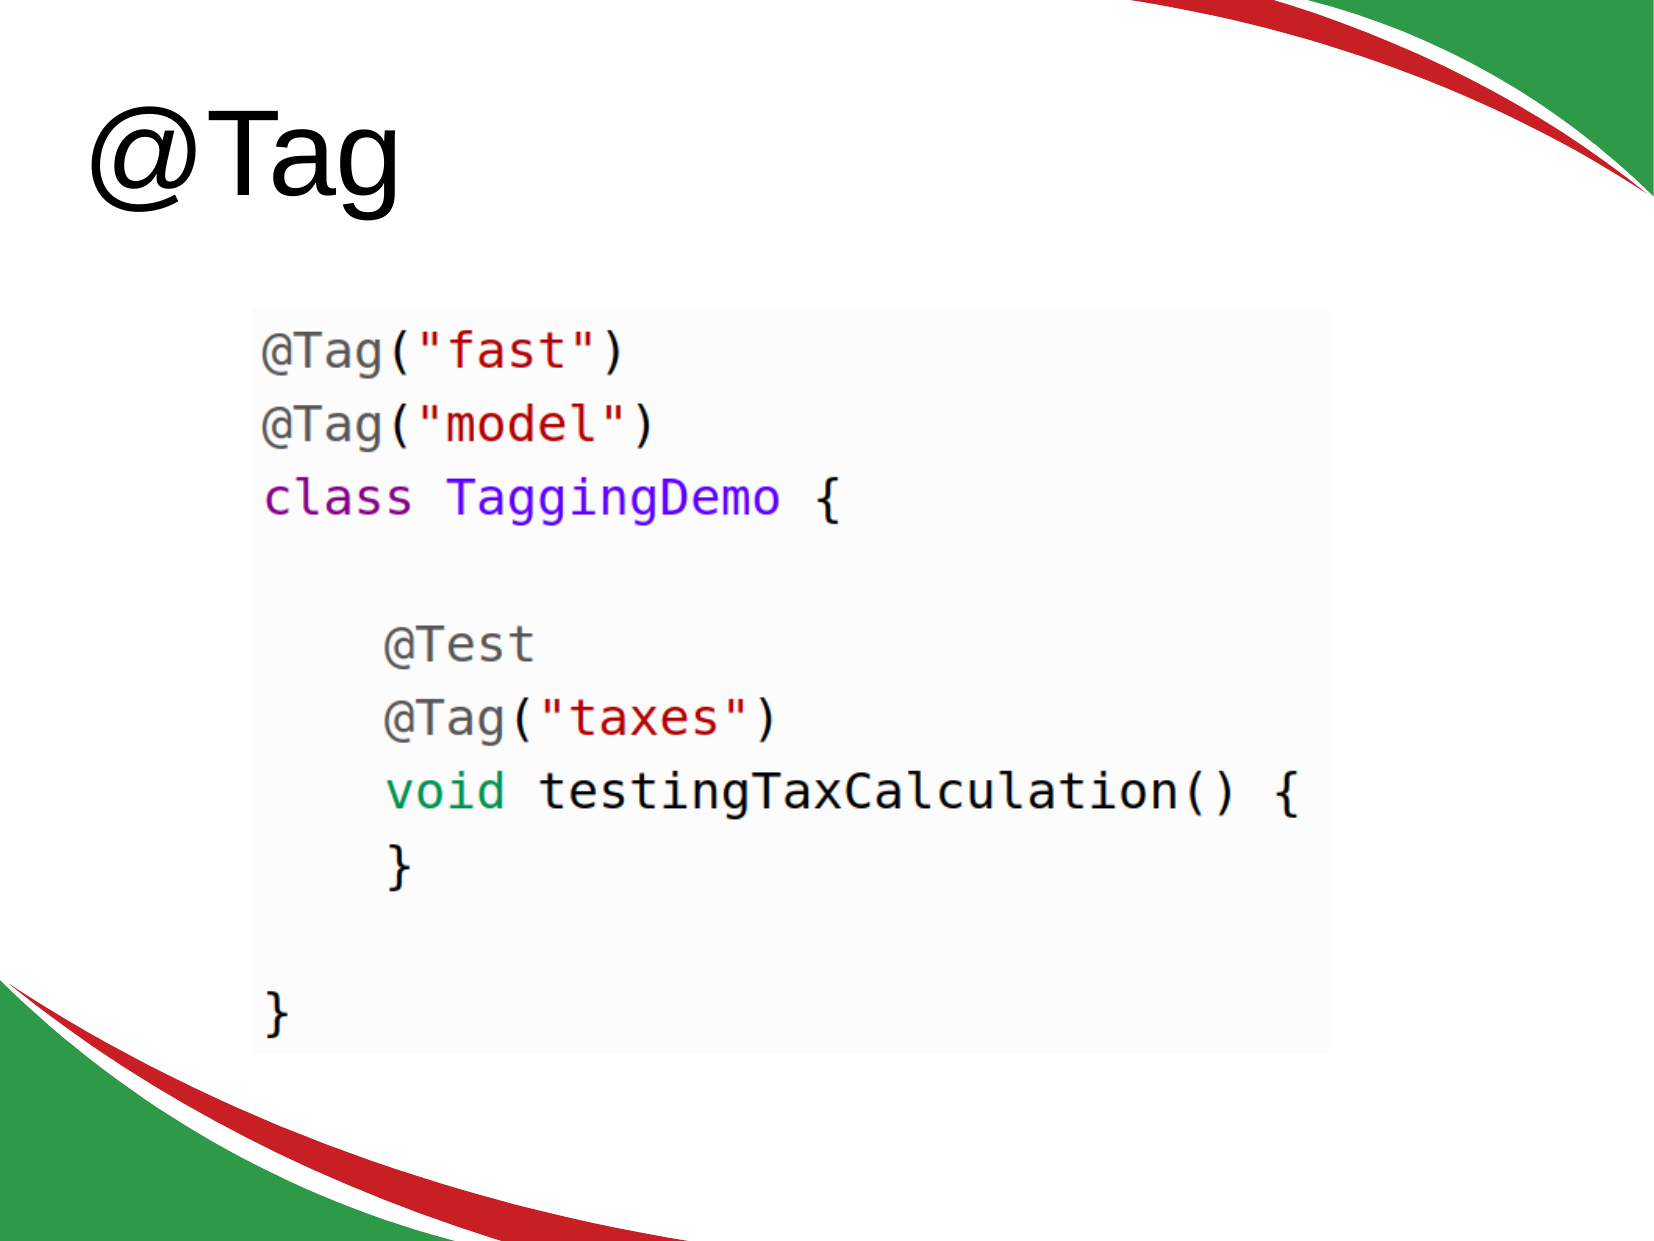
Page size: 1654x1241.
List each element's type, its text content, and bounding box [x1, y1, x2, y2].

picture [252, 307, 1329, 1054]
title @Tag [82, 49, 1571, 257]
